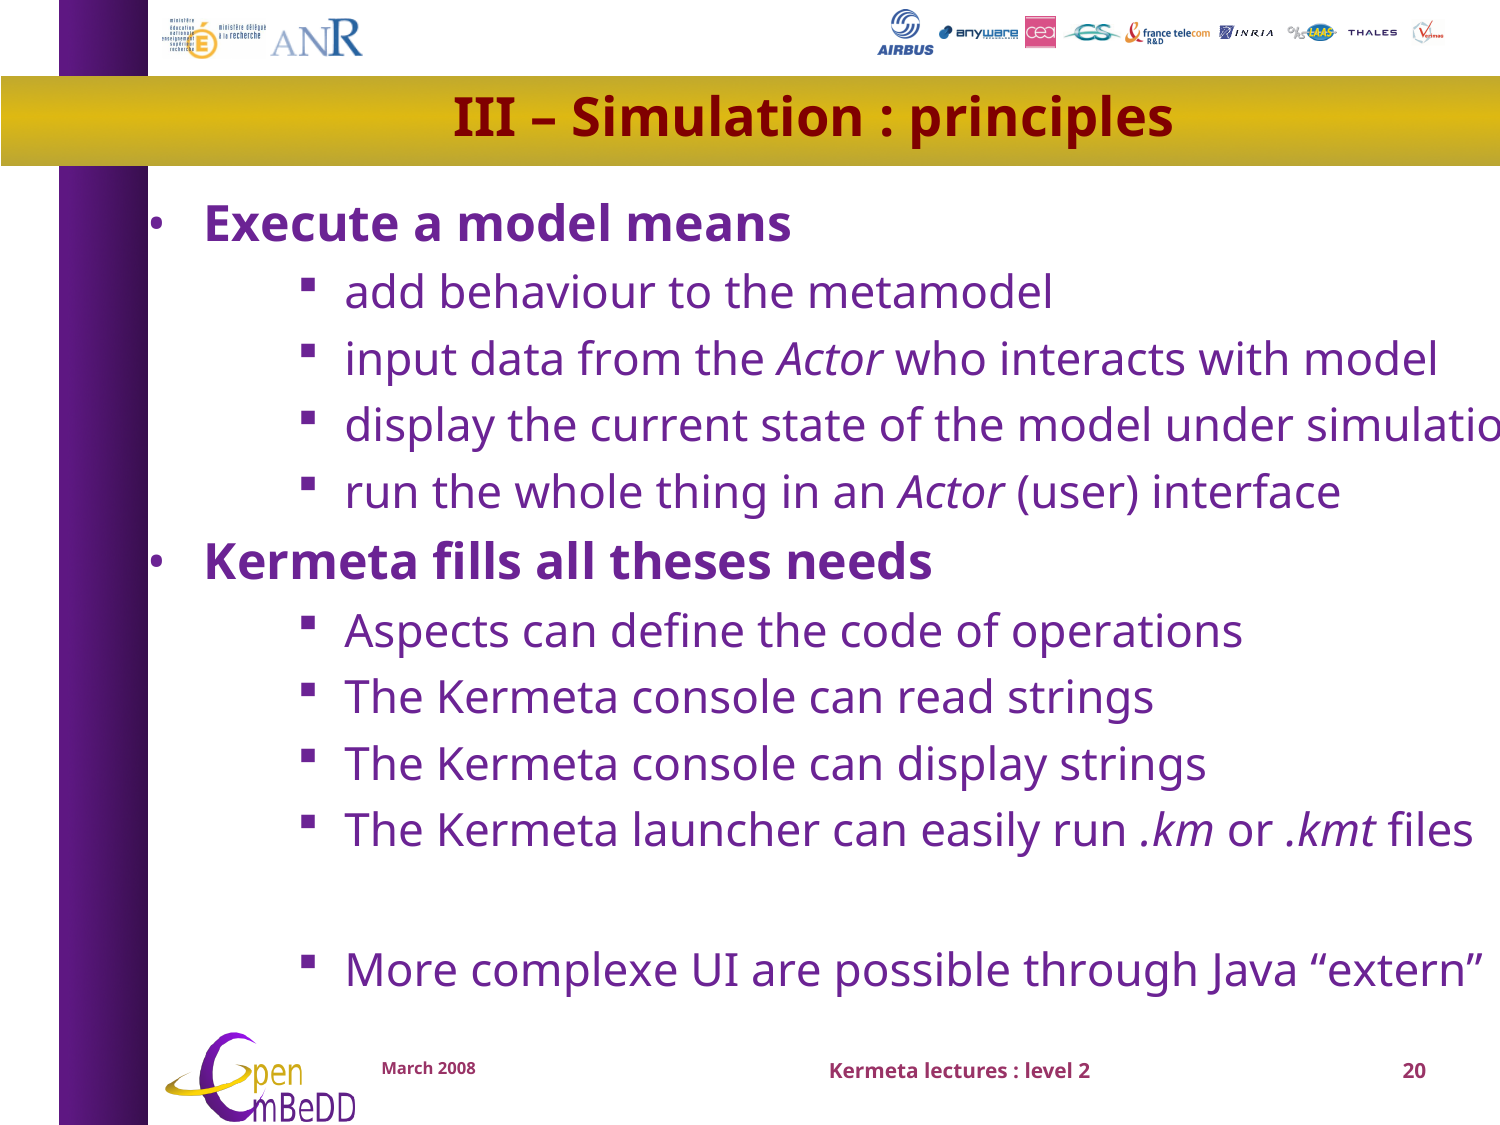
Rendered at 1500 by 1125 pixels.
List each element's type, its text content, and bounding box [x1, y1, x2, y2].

text_box <numéro> [1387, 1049, 1482, 1101]
picture [877, 9, 1445, 55]
list Execute a model means add behaviour to the metamodel input data from the Actor who interacts with model display the current state of the model under simulation run the whole thing in an Actor (user) interface Kermeta fills all theses needs Aspects can define the code of operations The Kermeta console can read strings The Kermeta console can display strings The Kermeta launcher can easily run .km or .kmt files More complexe UI are possible through Java “extern” [147, 191, 1500, 996]
picture [162, 18, 266, 59]
picture [165, 1032, 355, 1122]
picture [1, 0, 1500, 1125]
picture [270, 18, 363, 57]
text_box Kermeta lectures : level 2 [531, 1049, 1387, 1101]
title III – Simulation : principles [390, 82, 1238, 148]
text_box March 2008 [366, 1049, 531, 1101]
